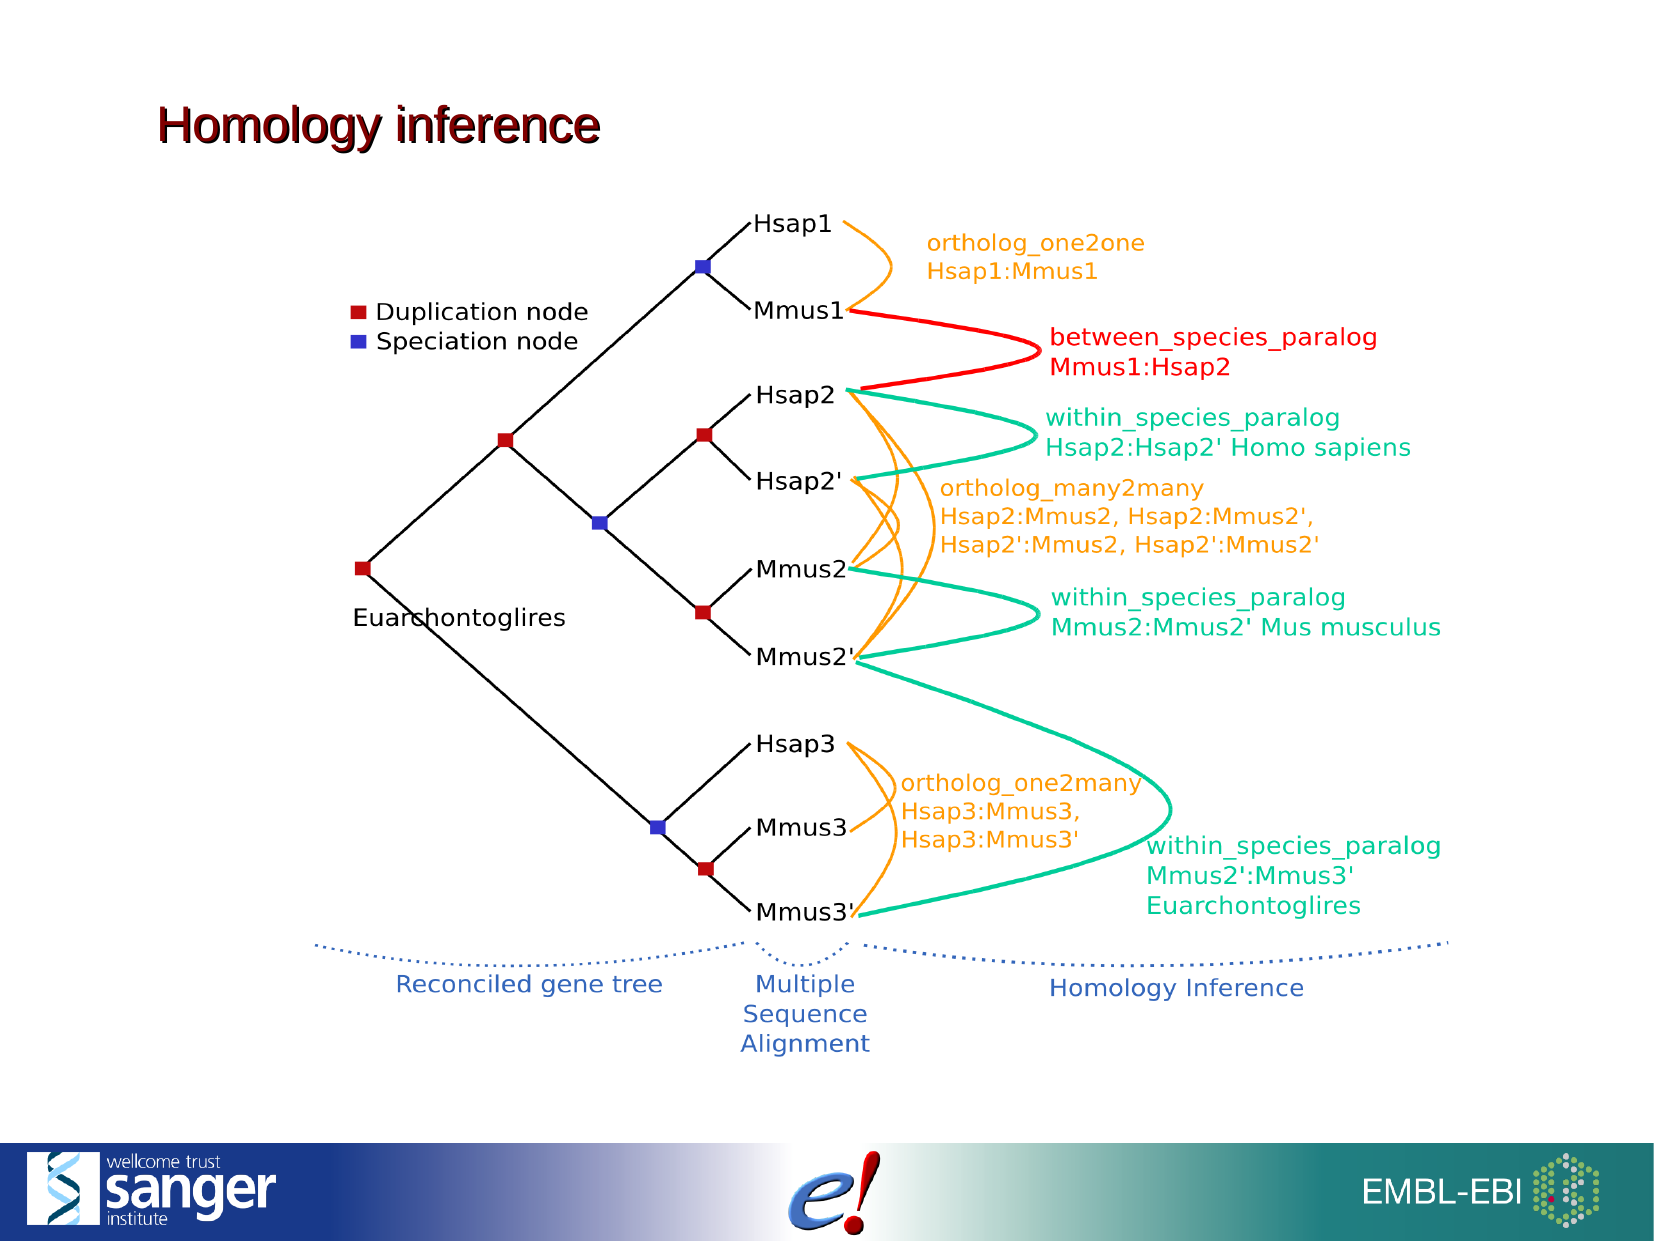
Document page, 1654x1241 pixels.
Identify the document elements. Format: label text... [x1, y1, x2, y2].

picture [0, 1143, 1654, 1241]
picture [275, 211, 1512, 1107]
title Homology inference [123, 29, 1529, 211]
